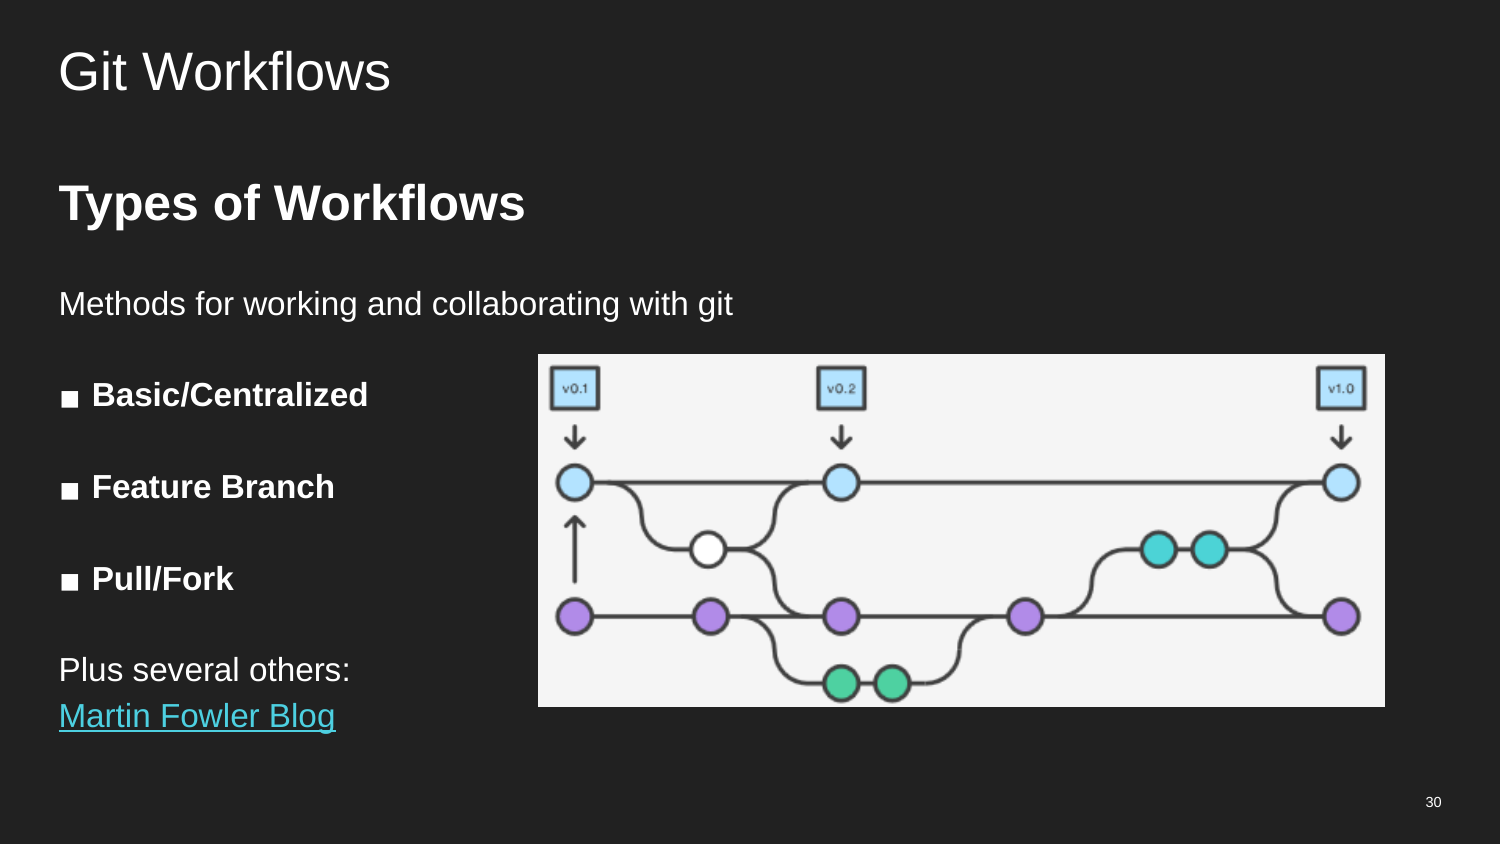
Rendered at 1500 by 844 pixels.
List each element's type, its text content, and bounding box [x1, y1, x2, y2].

title Git Workflows [58, 36, 1442, 130]
list Types of Workflows Methods for working and collaborating with git Basic/Centralized Feature Branch Pull/Fork Plus several others: Martin Fowler Blog [58, 161, 1442, 754]
picture [538, 354, 1385, 707]
slide_number 1 [1392, 793, 1442, 815]
